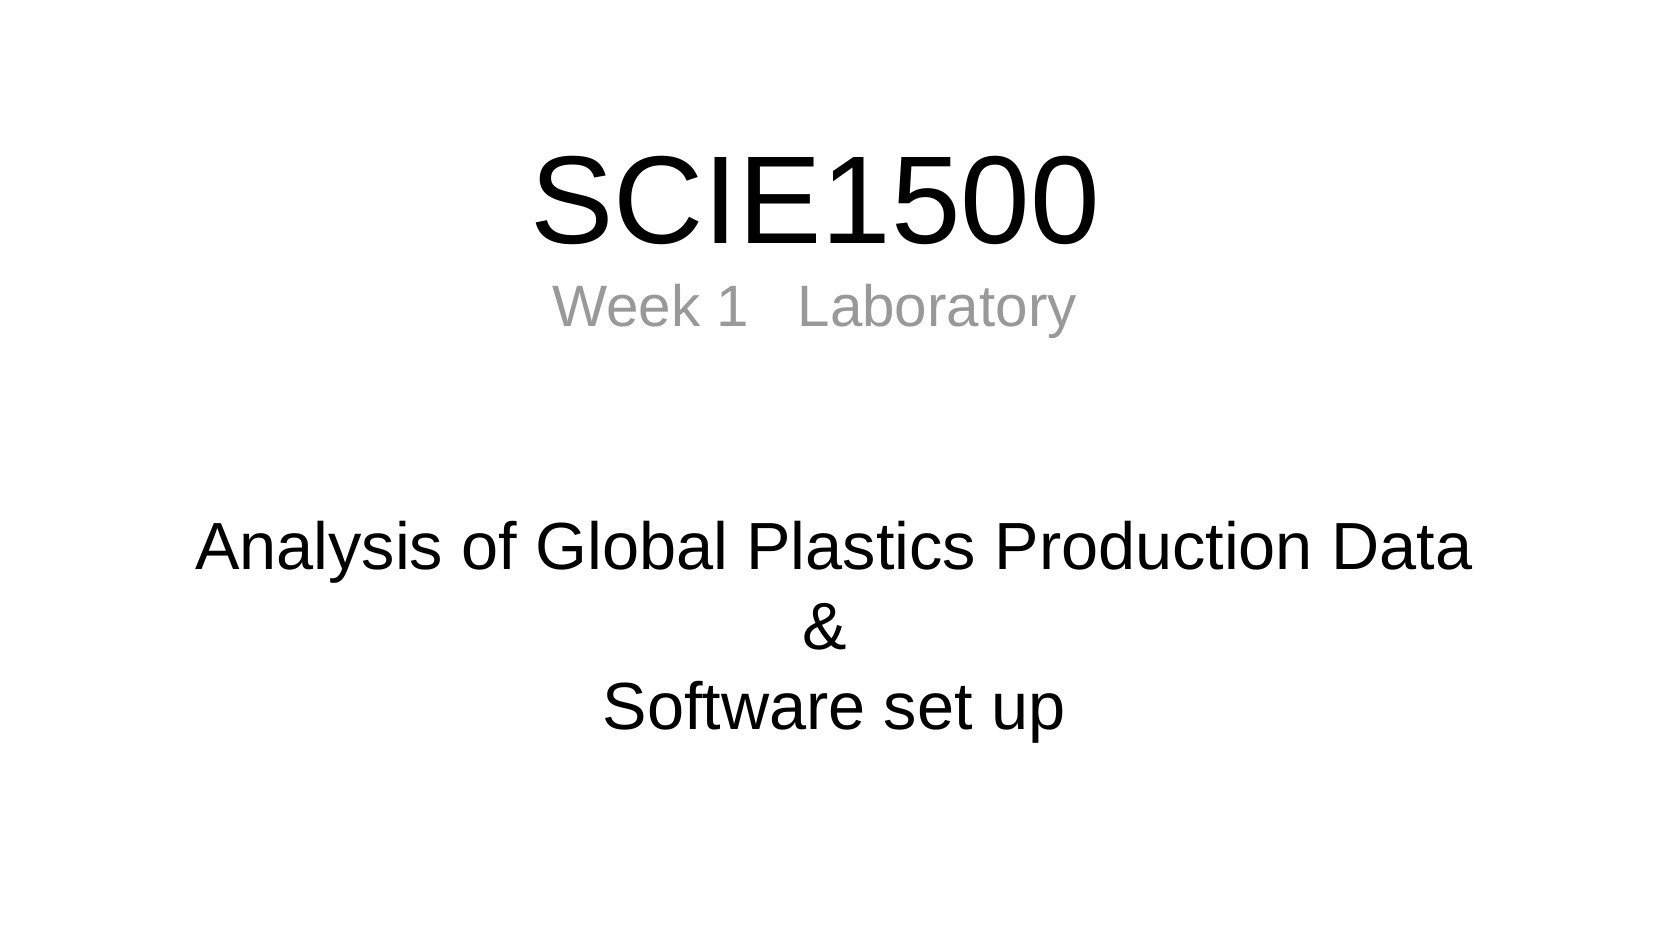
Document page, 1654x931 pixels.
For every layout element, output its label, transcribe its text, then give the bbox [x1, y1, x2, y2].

text_box Analysis of Global Plastics Production Data & Software set up [82, 496, 1586, 749]
title SCIE1500 Week 1 Laboratory [70, 118, 1559, 324]
